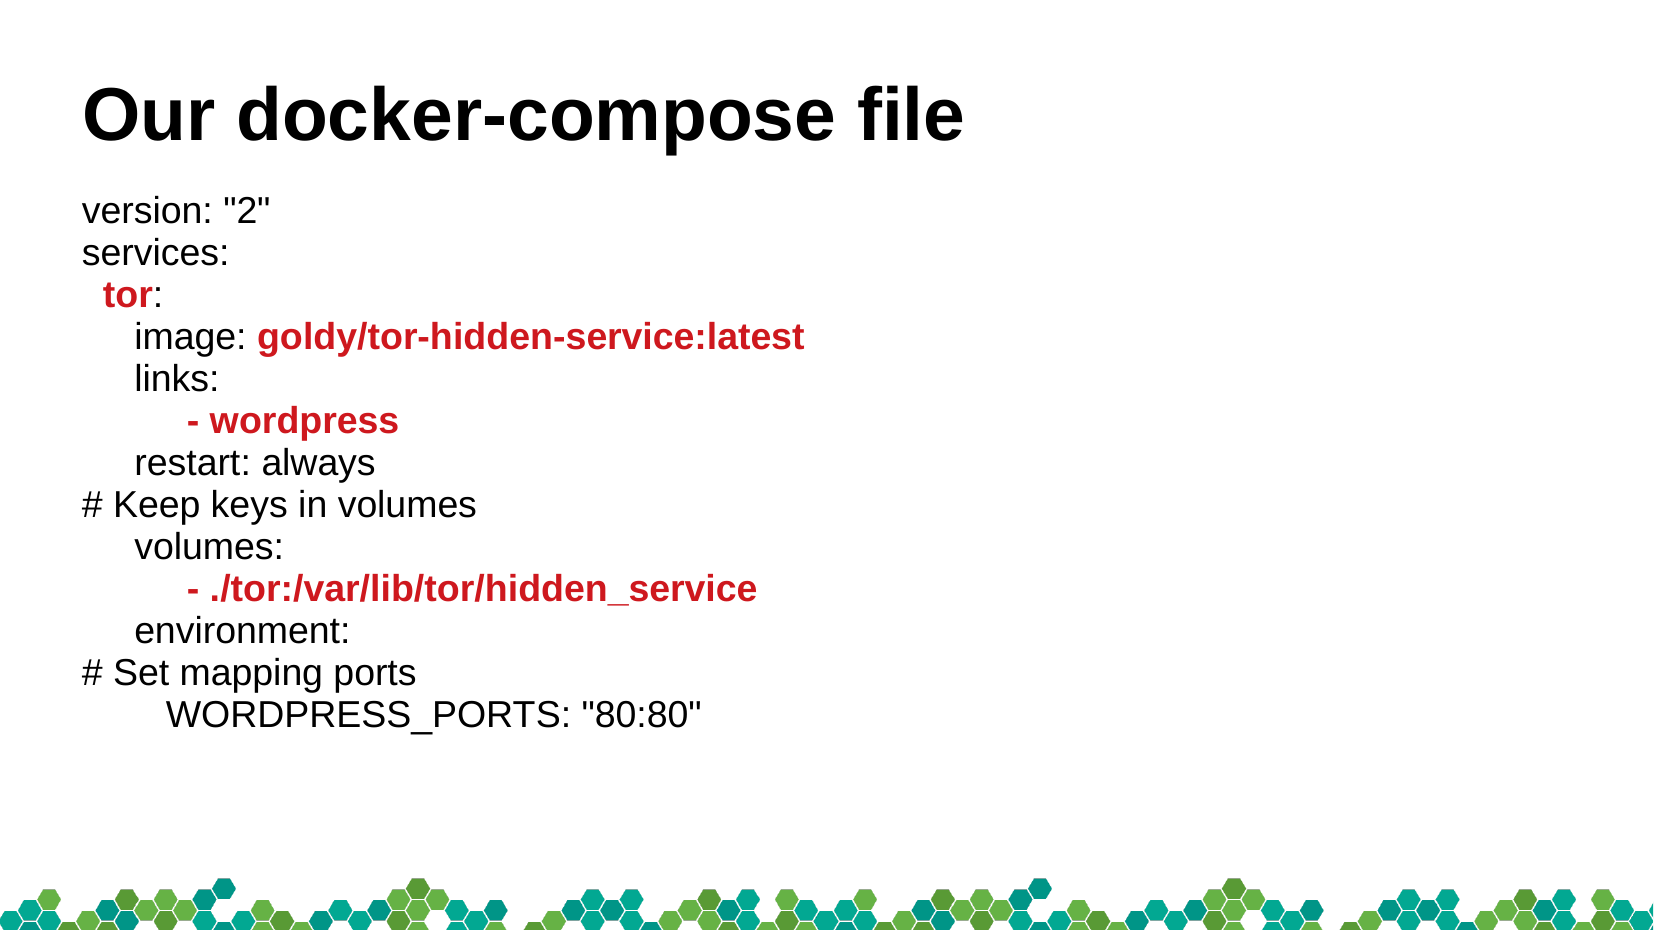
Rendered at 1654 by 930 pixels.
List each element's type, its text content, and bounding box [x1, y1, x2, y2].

title Our docker-compose file [82, 37, 1571, 181]
text_box version: "2" services: tor: image: goldy/tor-hidden-service:latest links: - wordpress restart: always # Keep keys in volumes volumes: - ./tor:/var/lib/tor/hidden_service environment: # Set mapping ports WORDPRESS_PORTS: "80:80" [67, 181, 1613, 743]
picture [0, 870, 1654, 930]
